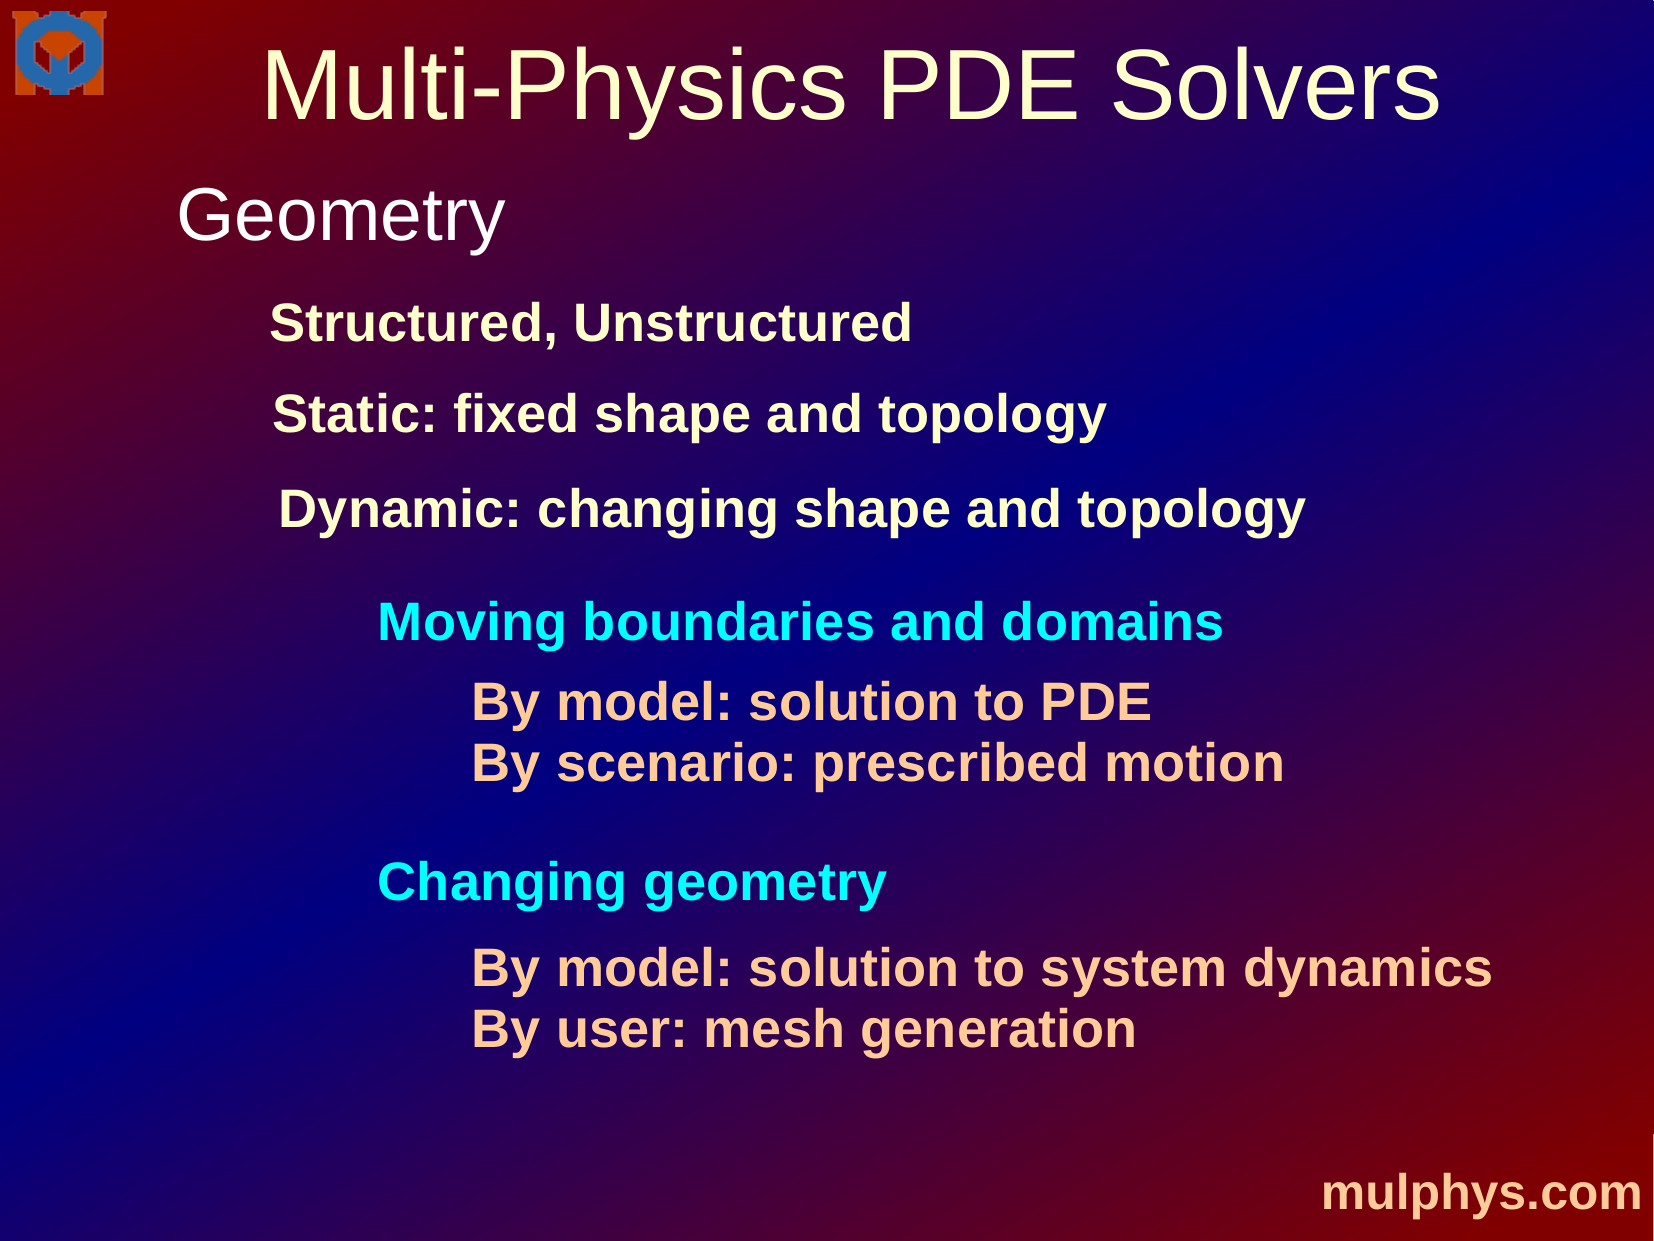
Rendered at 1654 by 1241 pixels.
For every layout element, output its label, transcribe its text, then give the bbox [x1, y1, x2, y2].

text_box By model: solution to system dynamics By user: mesh generation [471, 937, 1555, 1078]
text_box By model: solution to PDE By scenario: prescribed motion [471, 671, 1363, 812]
text_box Changing geometry [377, 851, 1279, 931]
text_box mulphys.com [1320, 1164, 1644, 1230]
picture [11, 11, 110, 95]
text_box Structured, Unstructured [269, 292, 1055, 372]
title Multi-Physics PDE Solvers [229, 2, 1475, 167]
text_box Geometry [176, 172, 1286, 266]
text_box Dynamic: changing shape and topology [278, 478, 1309, 558]
text_box Moving boundaries and domains [377, 591, 1279, 671]
text_box Static: fixed shape and topology [272, 383, 1173, 463]
